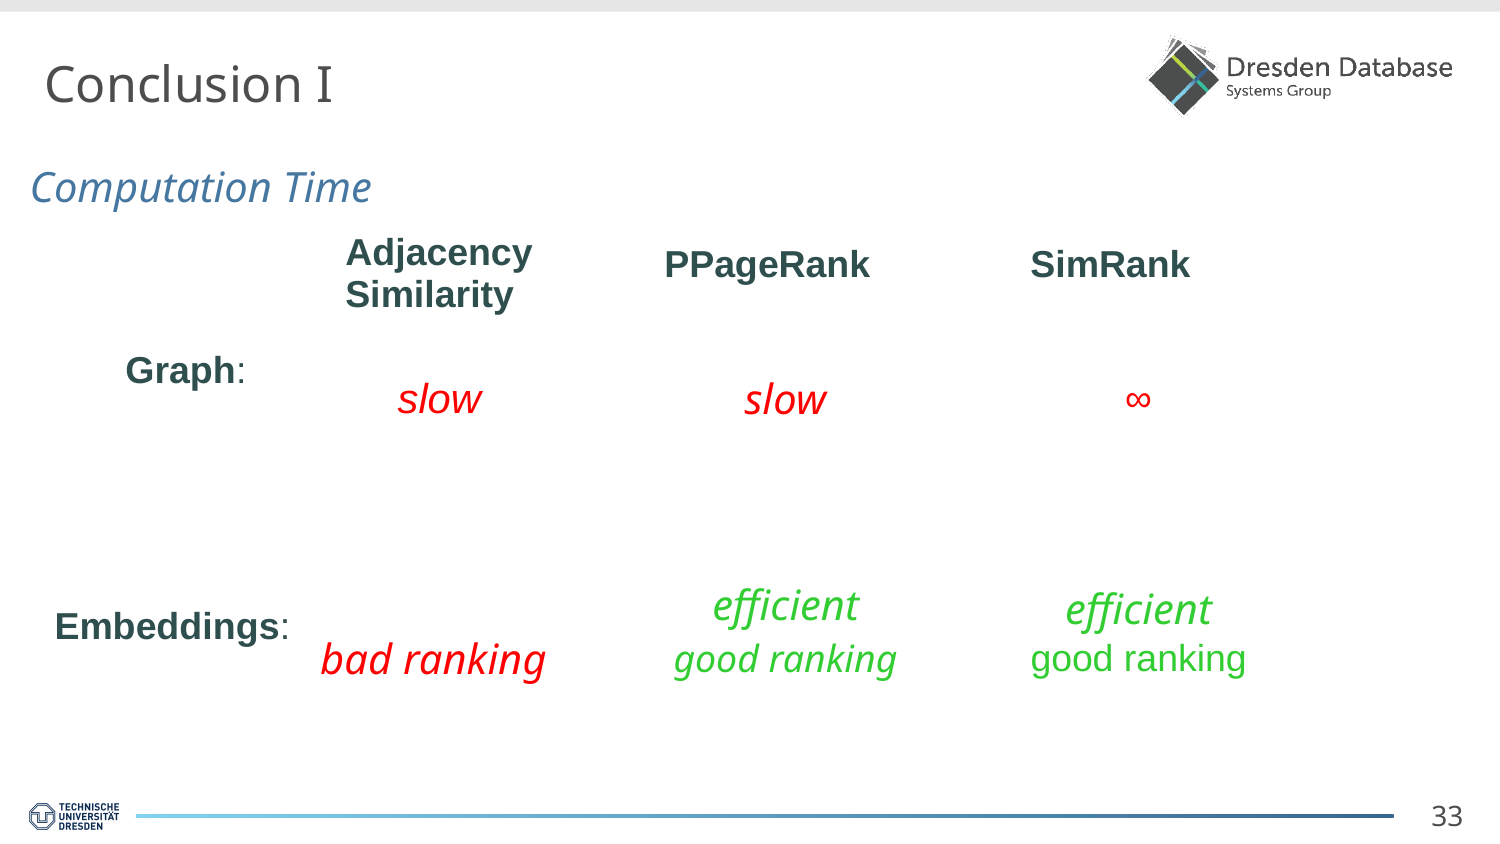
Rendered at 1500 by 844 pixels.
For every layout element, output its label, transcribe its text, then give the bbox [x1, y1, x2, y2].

list Computation Time [29, 159, 697, 780]
table_cell bad ranking [258, 515, 609, 745]
text_box SimRank [1015, 236, 1252, 336]
table_header slow [258, 283, 609, 514]
text_box Embeddings: [39, 598, 336, 697]
picture [1145, 35, 1453, 118]
table_cell efficient good ranking [963, 515, 1315, 745]
text_box PPageRank [649, 236, 886, 294]
table_header slow [610, 283, 962, 514]
picture [29, 803, 119, 830]
title Conclusion I [29, 47, 1093, 118]
table_header ∞ [963, 283, 1315, 514]
text_box Adjacency Similarity [330, 224, 567, 324]
table_cell efficient good ranking [610, 515, 962, 745]
text_box Graph: [110, 342, 347, 400]
